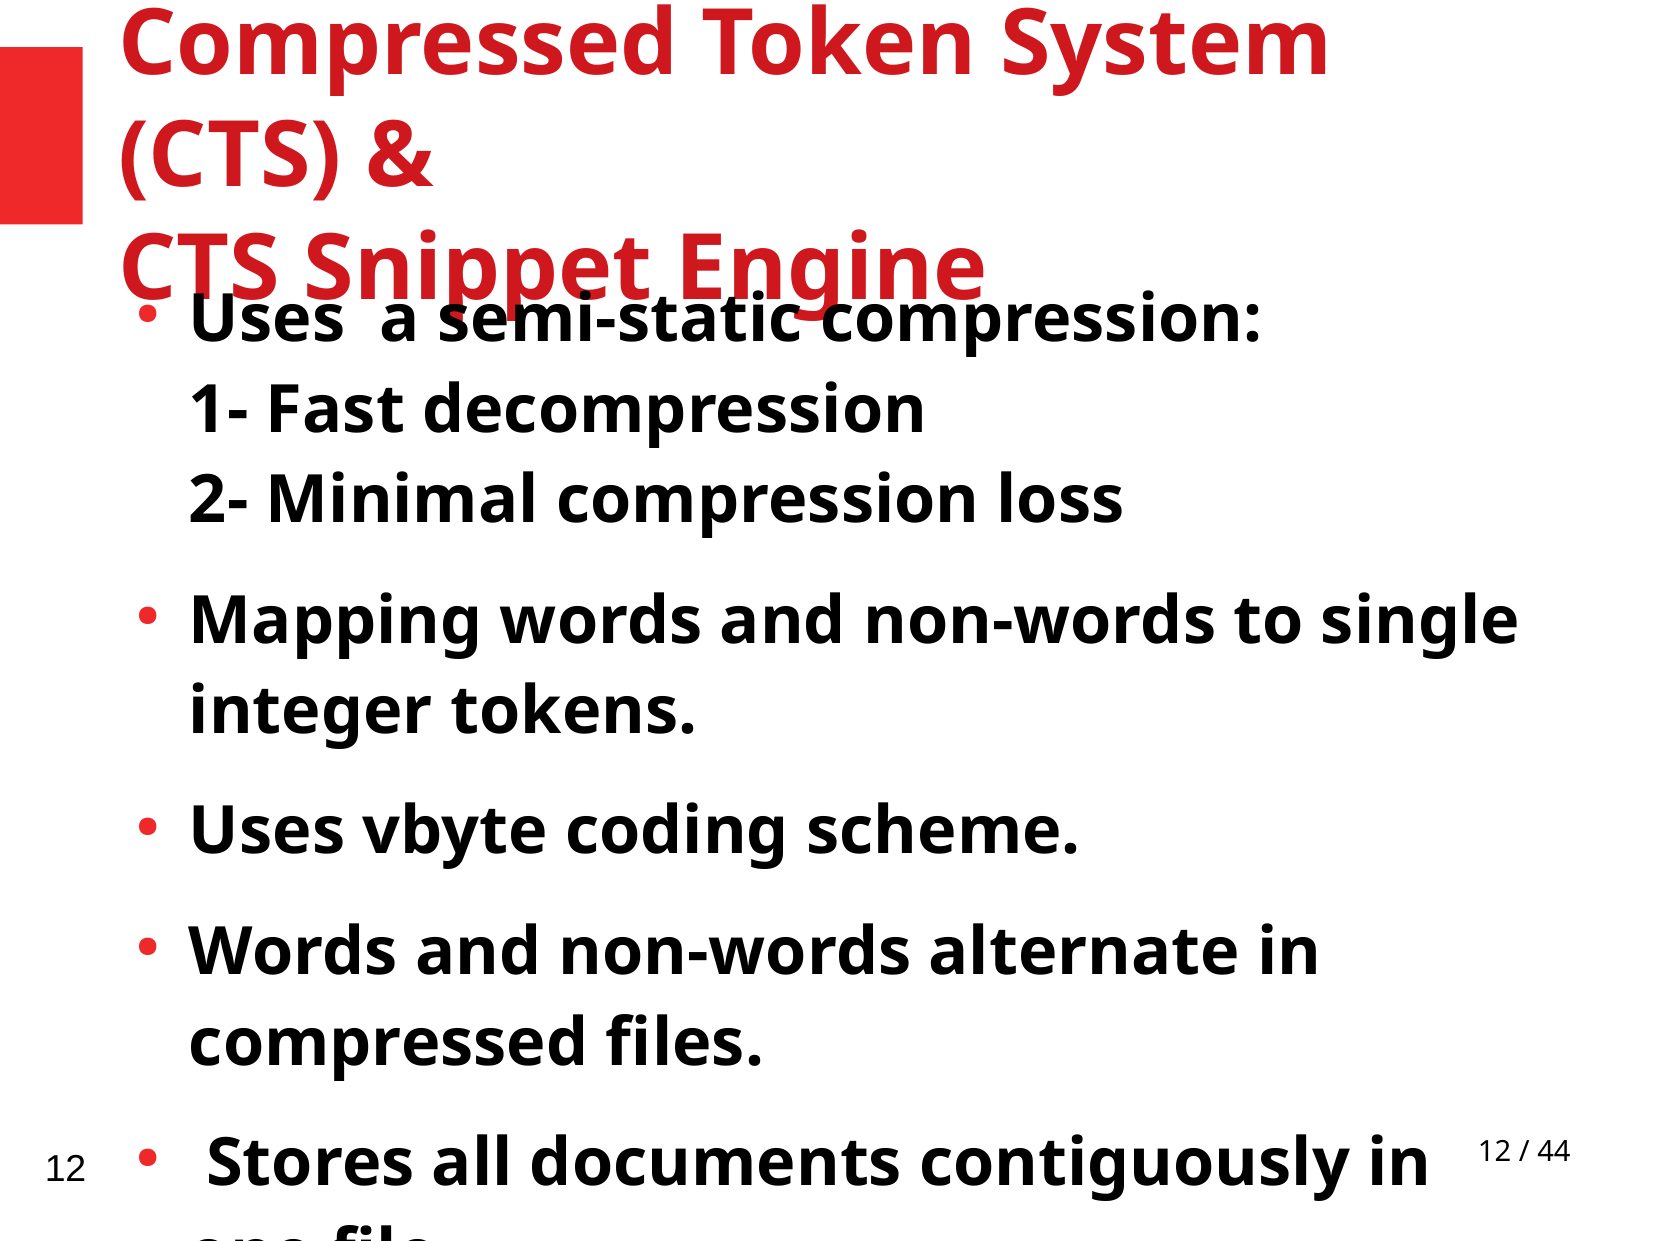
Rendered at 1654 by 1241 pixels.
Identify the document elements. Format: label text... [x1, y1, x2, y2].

text_box 12 [30, 1140, 106, 1197]
list Uses a semi-static compression: 1- Fast decompression 2- Minimal compression loss Mapping words and non-words to single integer tokens. Uses vbyte coding scheme. Words and non-words alternate in compressed files. Stores all documents contiguously in one file. Auxiliary table saves documents’ start offsets. [118, 270, 1536, 1186]
title Compressed Token System (CTS) & CTS Snippet Engine [118, 49, 1571, 257]
